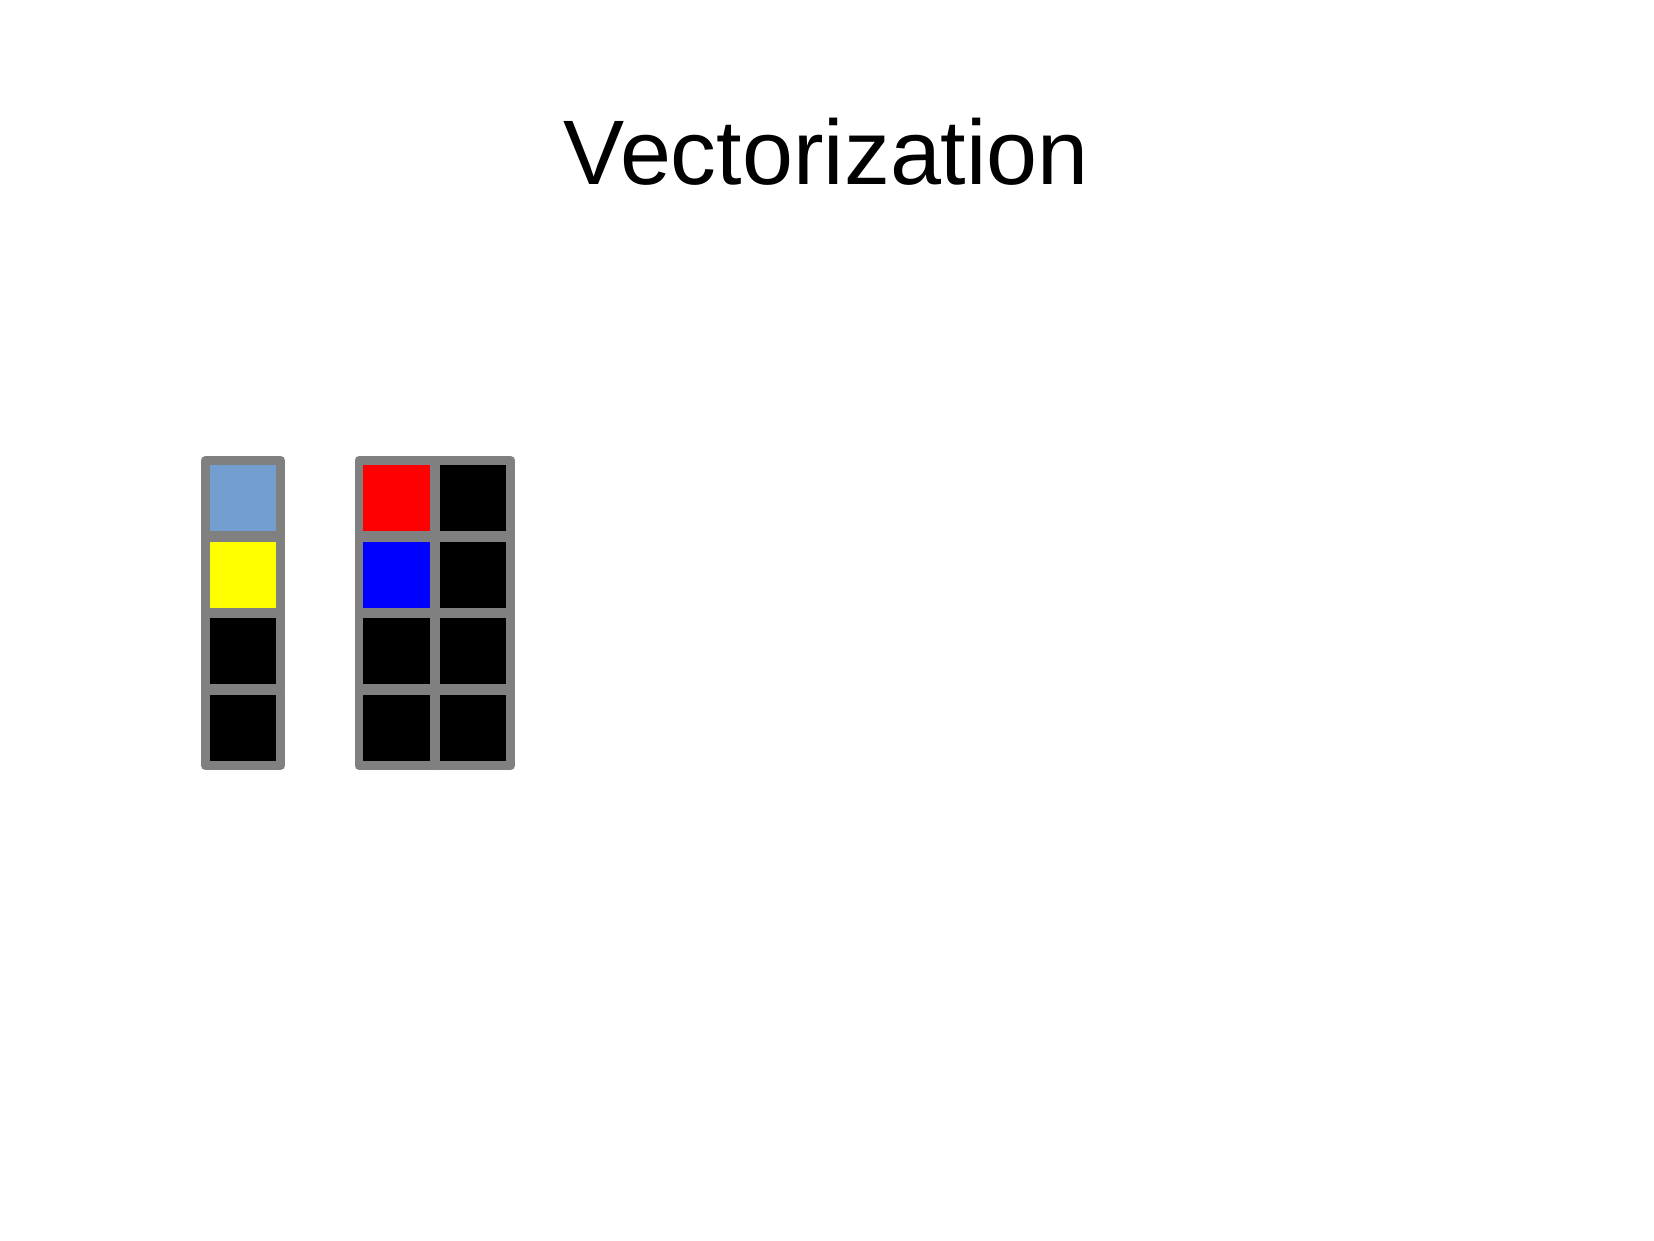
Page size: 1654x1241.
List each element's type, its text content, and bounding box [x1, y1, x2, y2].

text_box [435, 537, 511, 689]
text_box [435, 460, 511, 536]
text_box [358, 537, 434, 689]
text_box [205, 690, 281, 766]
title Vectorization [82, 49, 1571, 257]
text_box [205, 460, 281, 536]
text_box [358, 460, 434, 536]
text_box [435, 690, 511, 766]
text_box [358, 690, 434, 766]
text_box [205, 537, 281, 689]
